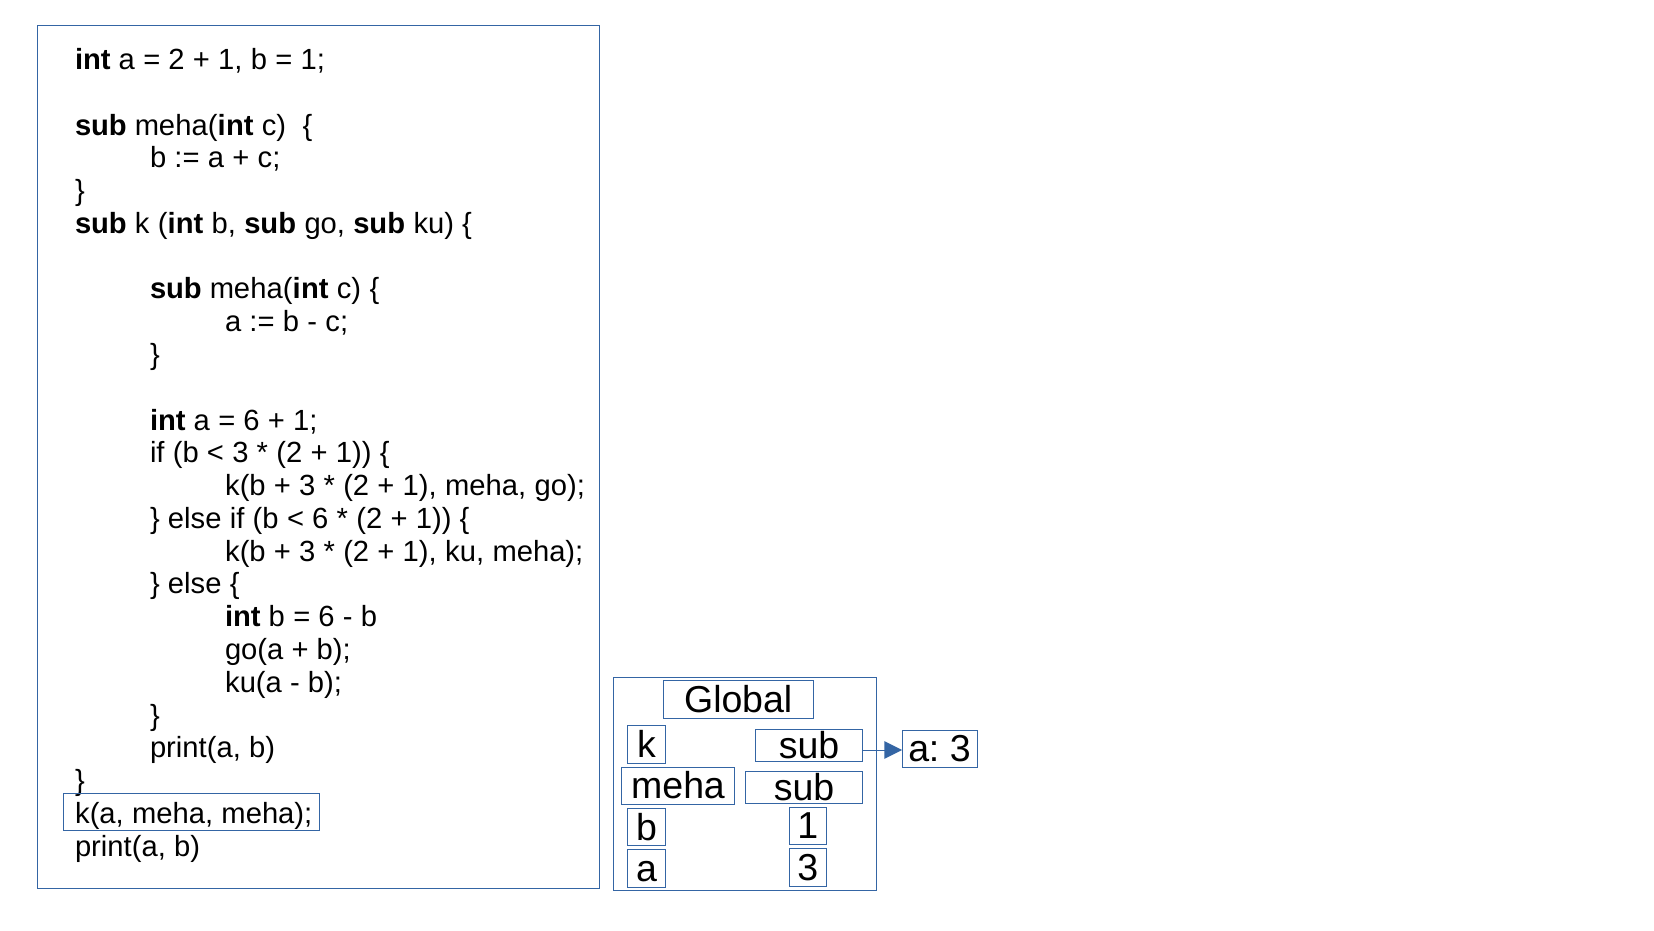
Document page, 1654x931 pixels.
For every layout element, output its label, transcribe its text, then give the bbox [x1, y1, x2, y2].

text_box Global [663, 680, 814, 719]
text_box b [627, 808, 666, 846]
text_box 1 [789, 807, 827, 845]
text_box sub [755, 729, 863, 762]
text_box sub [745, 771, 863, 804]
subtitle int a = 2 + 1, b = 1; sub meha(int c) { b := a + c; } sub k (int b, sub go, sub ku) { sub meha(int c) { a := b - c; } int a = 6 + 1; if (b < 3 * (2 + 1)) { k(b + 3 * (2 + 1), meha, go); } else if (b < 6 * (2 + 1)) { k(b + 3 * (2 + 1), ku, meha); } else { int b = 6 - b go(a + b); ku(a - b); } print(a, b) } k(a, meha, meha); print(a, b) [75, 43, 638, 863]
subtitle int a = 2 + 1, b = 1; sub meha(int c) { b := a + c; } sub k (int b, sub go, sub ku) { sub meha(int c) { a := b - c; } int a = 6 + 1; if (b < 3 * (2 + 1)) { k(b + 3 * (2 + 1), meha, go); } else if (b < 6 * (2 + 1)) { k(b + 3 * (2 + 1), ku, meha); } else { int b = 6 - b go(a + b); ku(a - b); } print(a, b) } k(a, meha, meha); print(a, b) [75, 794, 319, 830]
text_box meha [621, 767, 735, 805]
text_box a: 3 [902, 730, 978, 768]
text_box k [627, 725, 666, 764]
text_box a [627, 849, 666, 888]
text_box 3 [789, 848, 827, 887]
